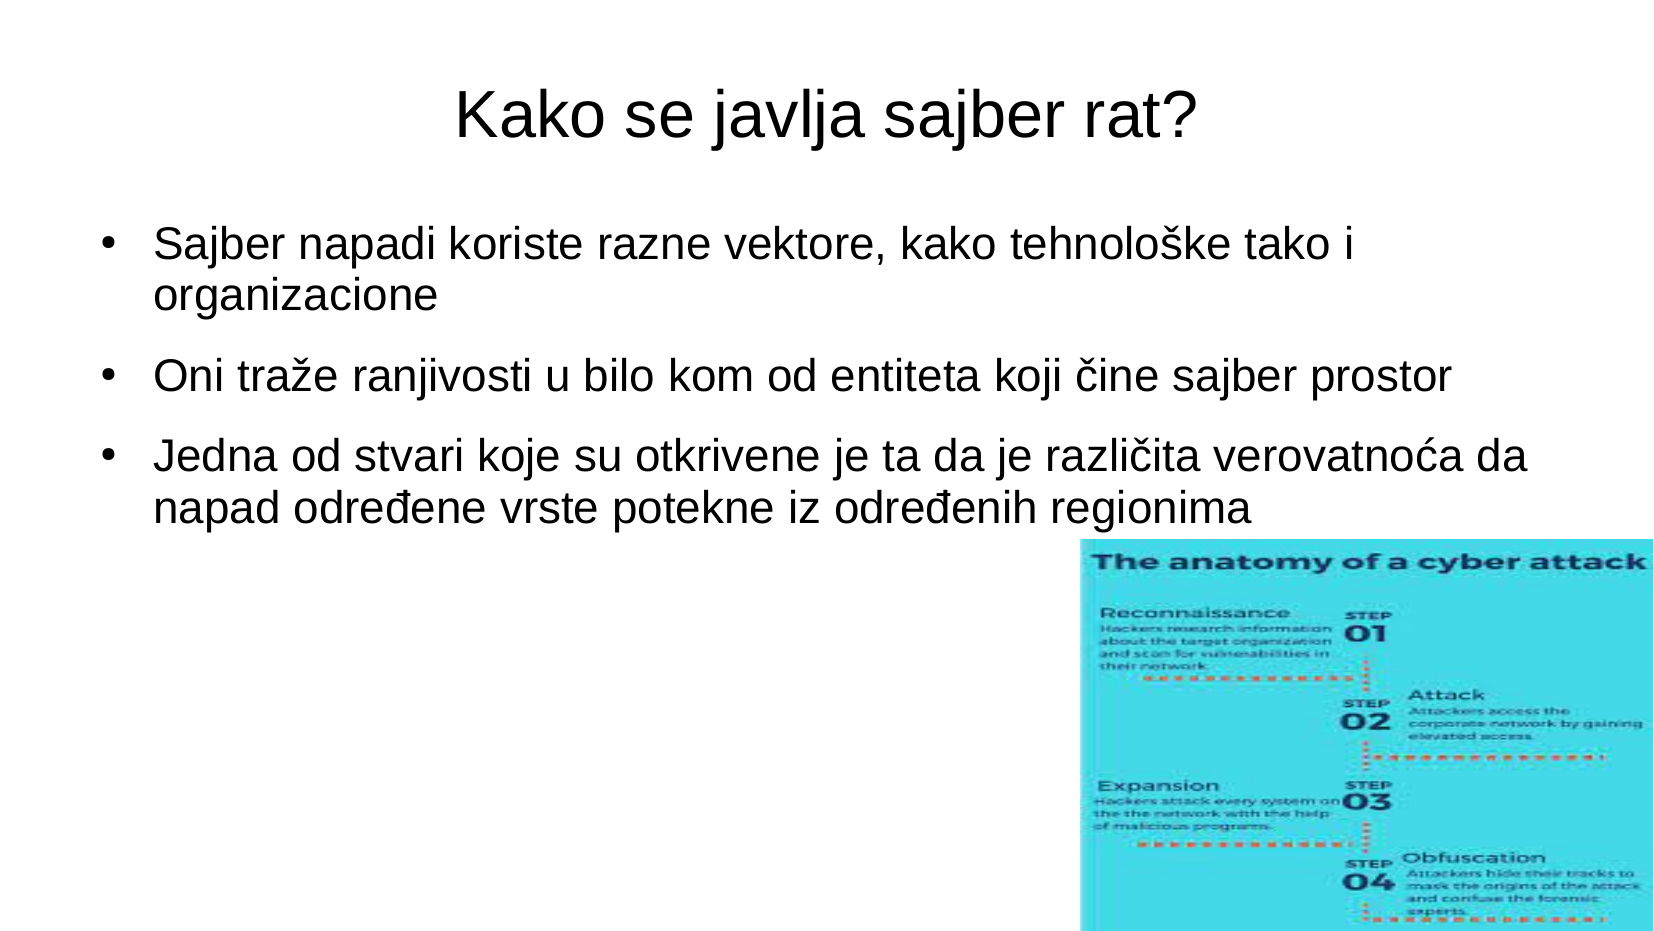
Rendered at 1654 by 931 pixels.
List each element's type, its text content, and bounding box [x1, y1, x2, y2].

title Kako se javlja sajber rat? [82, 37, 1571, 193]
list Sajber napadi koriste razne vektore, kako tehnološke tako i organizacione Oni traže ranjivosti u bilo kom od entiteta koji čine sajber prostor Jedna od stvari koje su otkrivene je ta da je različita verovatnoća da napad određene vrste potekne iz određenih regionima [82, 217, 1571, 758]
picture [1080, 539, 1654, 931]
